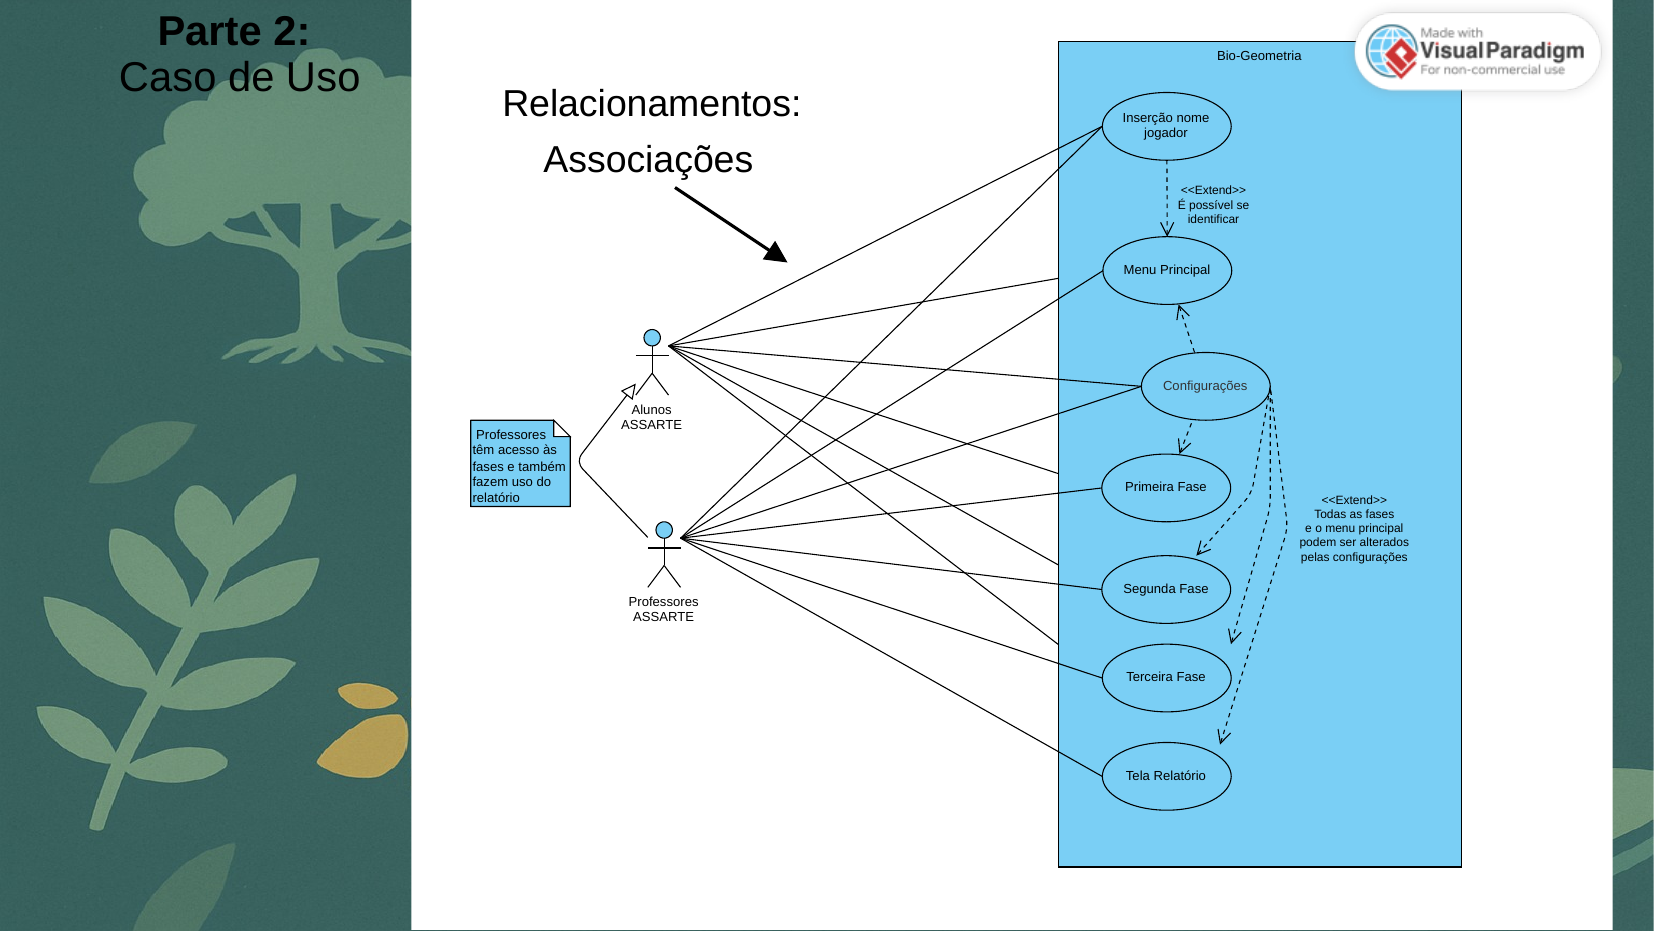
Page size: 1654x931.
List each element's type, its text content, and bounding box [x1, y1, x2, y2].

text_box Associações [528, 130, 769, 188]
subtitle Parte 2: Caso de Uso [0, 0, 930, 184]
text_box Relacionamentos: [487, 75, 826, 174]
picture [0, 0, 1654, 931]
